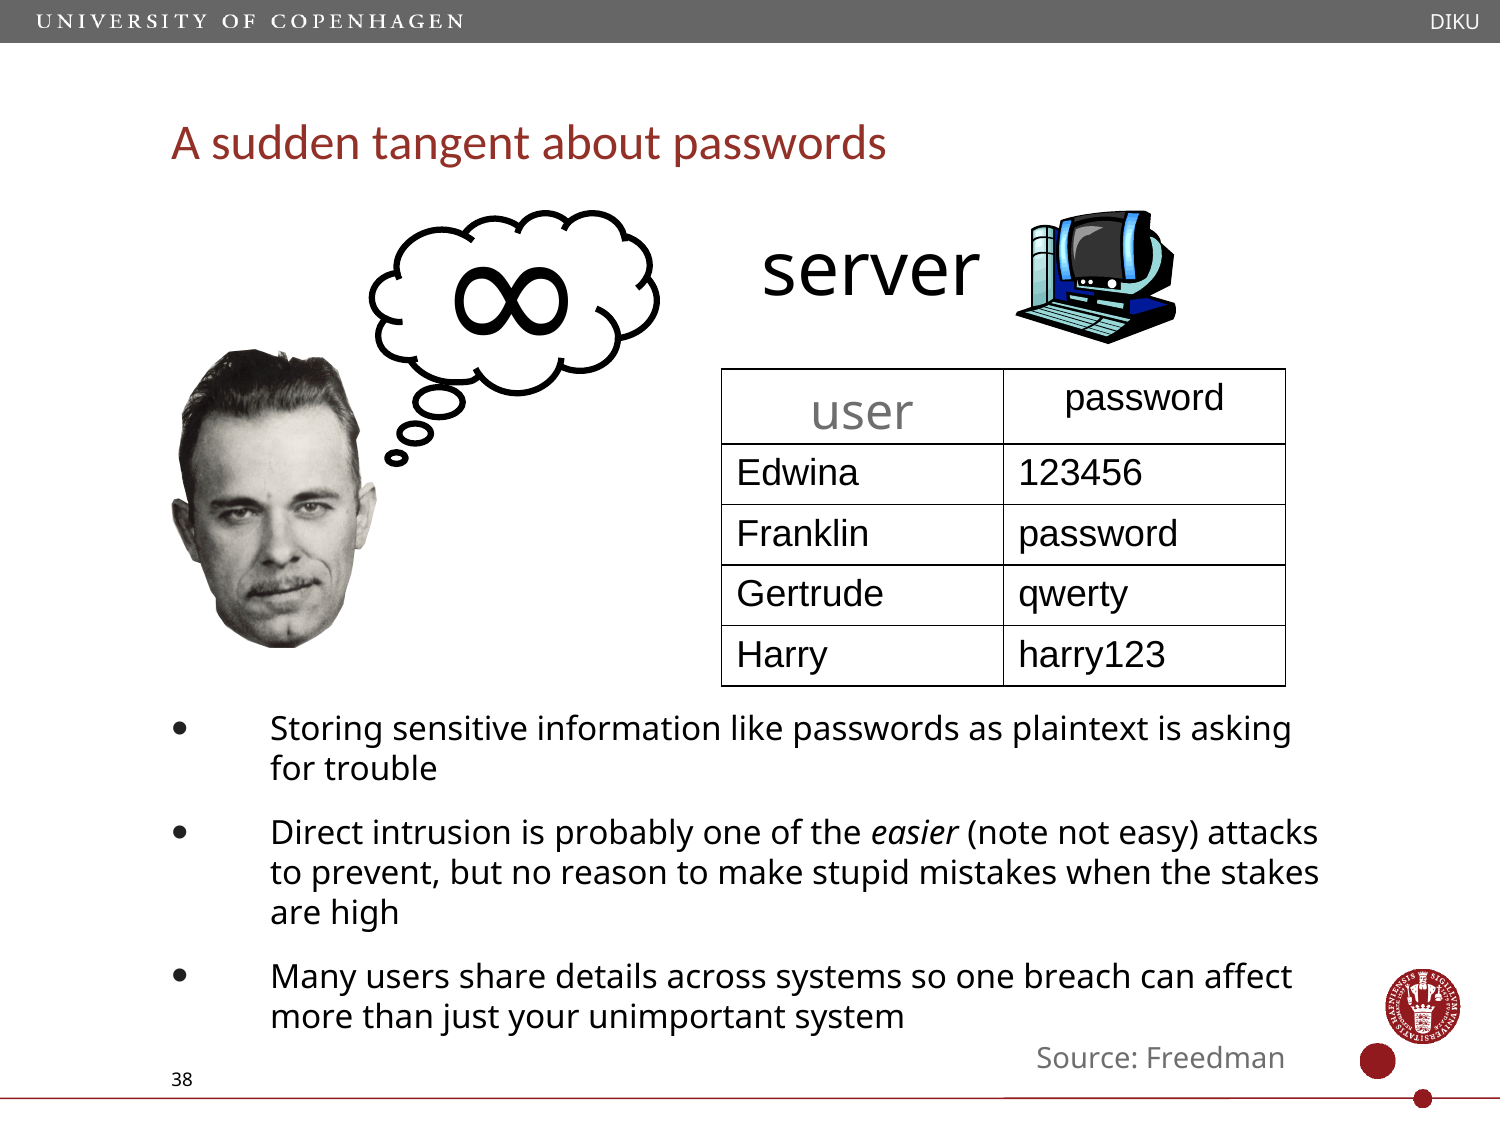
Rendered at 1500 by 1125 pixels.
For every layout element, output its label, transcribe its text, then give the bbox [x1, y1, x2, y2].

table_cell Gertrude [722, 566, 1003, 625]
text_box A sudden tangent about passwords [171, 75, 1329, 171]
picture [0, 910, 1500, 1122]
table_cell password [1004, 505, 1285, 564]
table_cell Edwina [722, 445, 1003, 504]
text_box [387, 452, 406, 464]
table_cell [707, 524, 721, 584]
table_cell [707, 645, 976, 705]
text_box ∞ [414, 207, 610, 358]
text_box [371, 217, 657, 394]
table_cell [707, 464, 721, 523]
picture [171, 349, 377, 648]
table_cell [707, 585, 721, 644]
text_box [399, 423, 431, 444]
table_header password [1004, 370, 1285, 443]
table_cell [977, 687, 1246, 705]
picture [1015, 209, 1179, 345]
table_cell 123456 [1004, 445, 1285, 504]
text_box Source: Freedman [1021, 1031, 1341, 1083]
text_box <number> [171, 1067, 522, 1092]
table_cell harry123 [1004, 626, 1285, 685]
table_cell Franklin [722, 505, 1003, 564]
text_box DIKU [469, 0, 1495, 43]
text_box [415, 387, 463, 418]
table_cell qwerty [1004, 566, 1285, 625]
table_header user [722, 370, 1003, 443]
text_box server [796, 227, 947, 303]
table_cell Harry [722, 626, 1003, 685]
table_header [707, 404, 721, 463]
text_box Storing sensitive information like passwords as plaintext is asking for trouble Direct intrusion is probably one of the easier (note not easy) attacks to prevent, but no reason to make stupid mistakes when the stakes are high Many users share details across systems so one breach can affect more than just your unimportant system [171, 707, 1330, 992]
